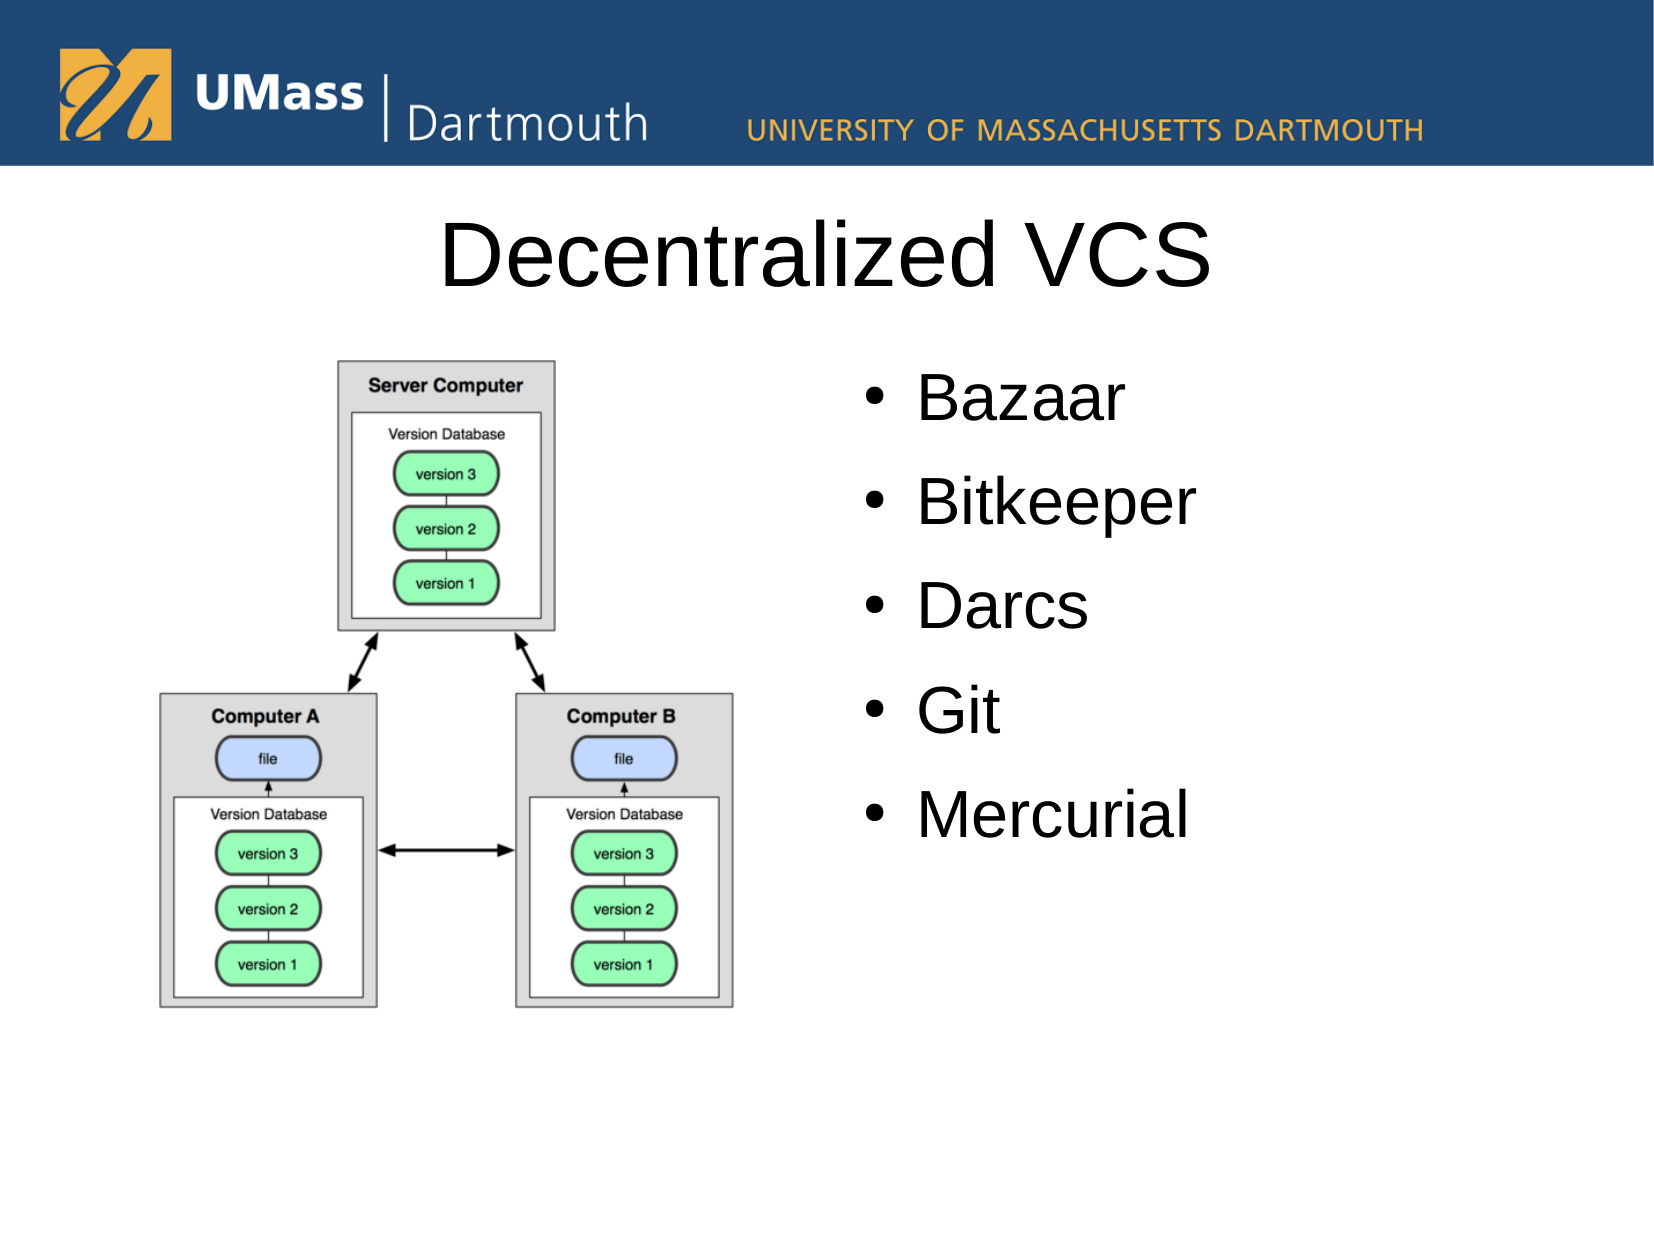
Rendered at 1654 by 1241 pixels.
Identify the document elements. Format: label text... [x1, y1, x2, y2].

picture [0, 0, 1654, 166]
title Decentralized VCS [82, 180, 1571, 331]
list Bazaar Bitkeeper Darcs Git Mercurial [845, 360, 1572, 1010]
picture [157, 359, 735, 1010]
